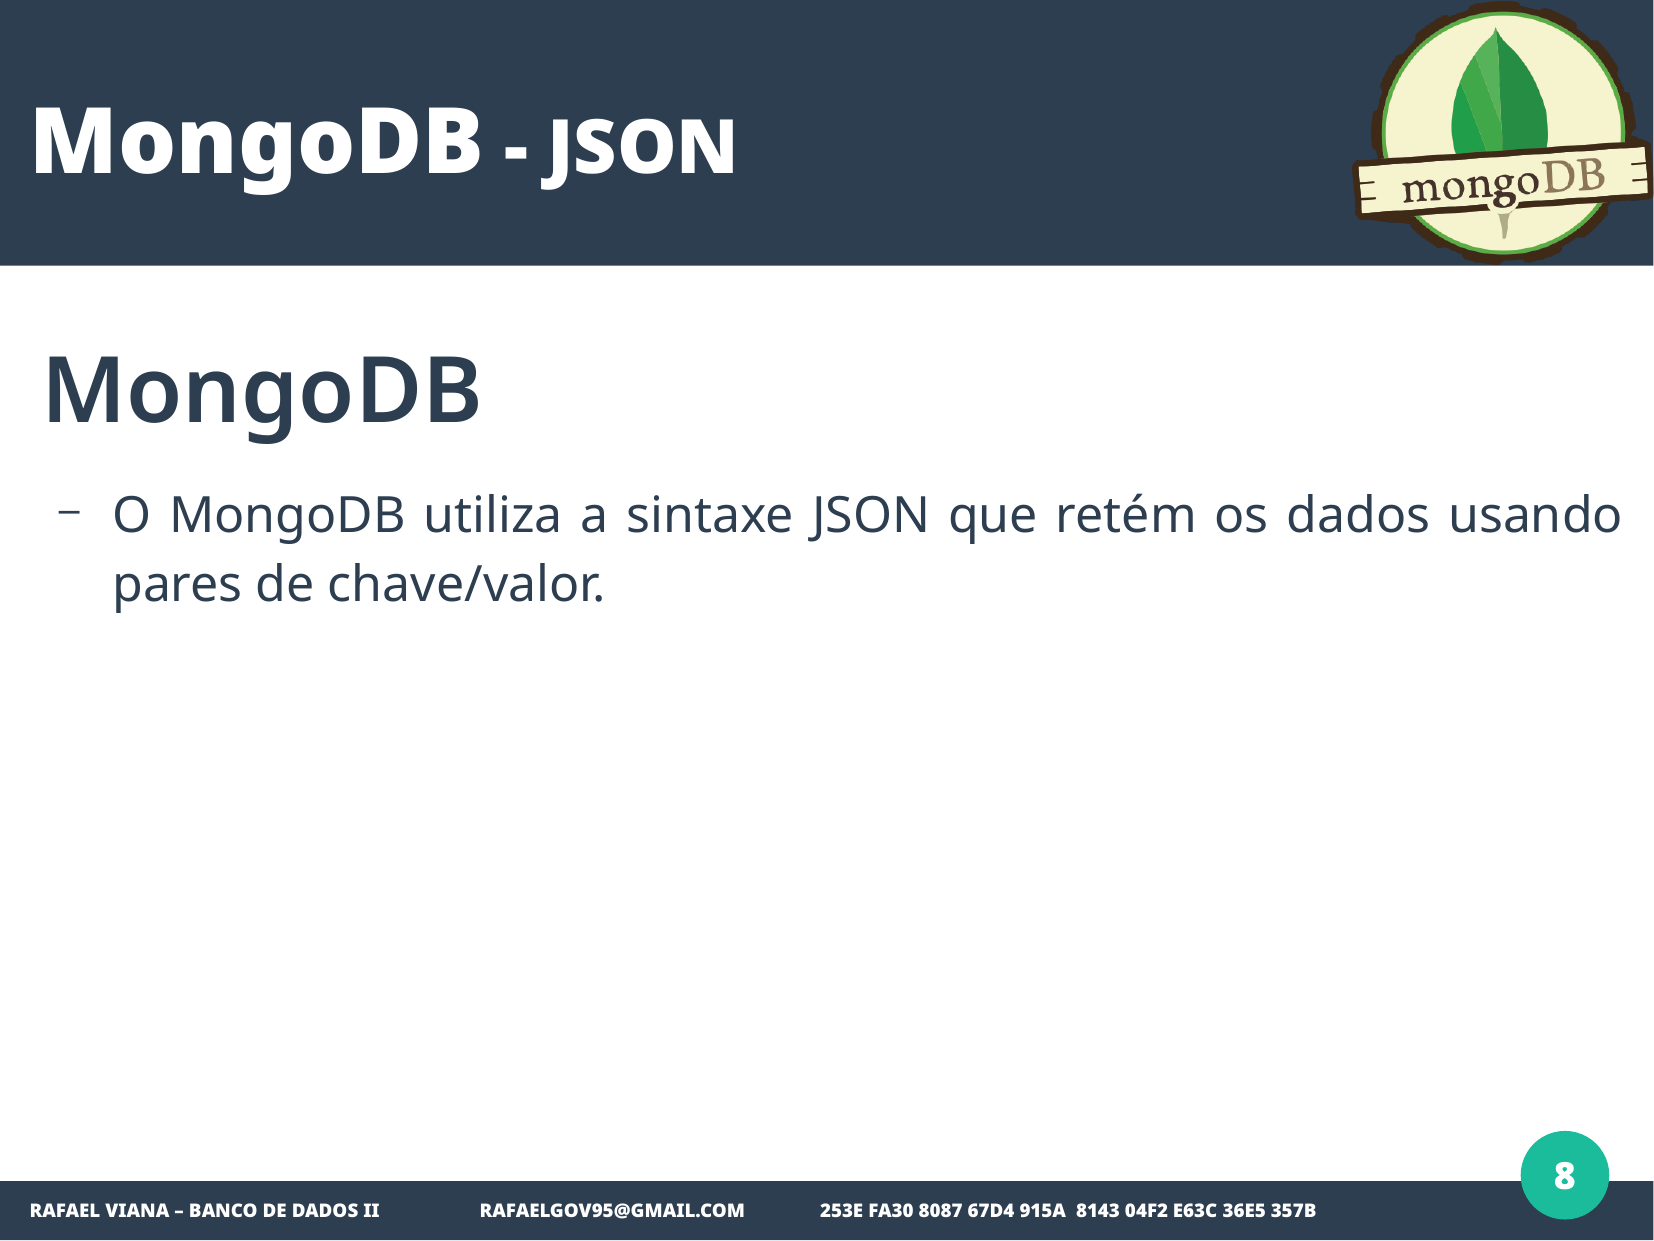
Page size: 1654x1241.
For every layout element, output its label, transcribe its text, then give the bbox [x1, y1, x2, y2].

picture [1352, 0, 1654, 284]
title MongoDB - JSON [29, 59, 1352, 217]
text_box RAFAEL VIANA – BANCO DE DADOS II RAFAELGOV95@GMAIL.COM 253E FA30 8087 67D4 915A 8143 04F2 E63C 36E5 357B [29, 1181, 1654, 1241]
text_box MongoDB O MongoDB utiliza a sintaxe JSON que retém os dados usando pares de chave/valor. [0, 324, 1625, 1034]
